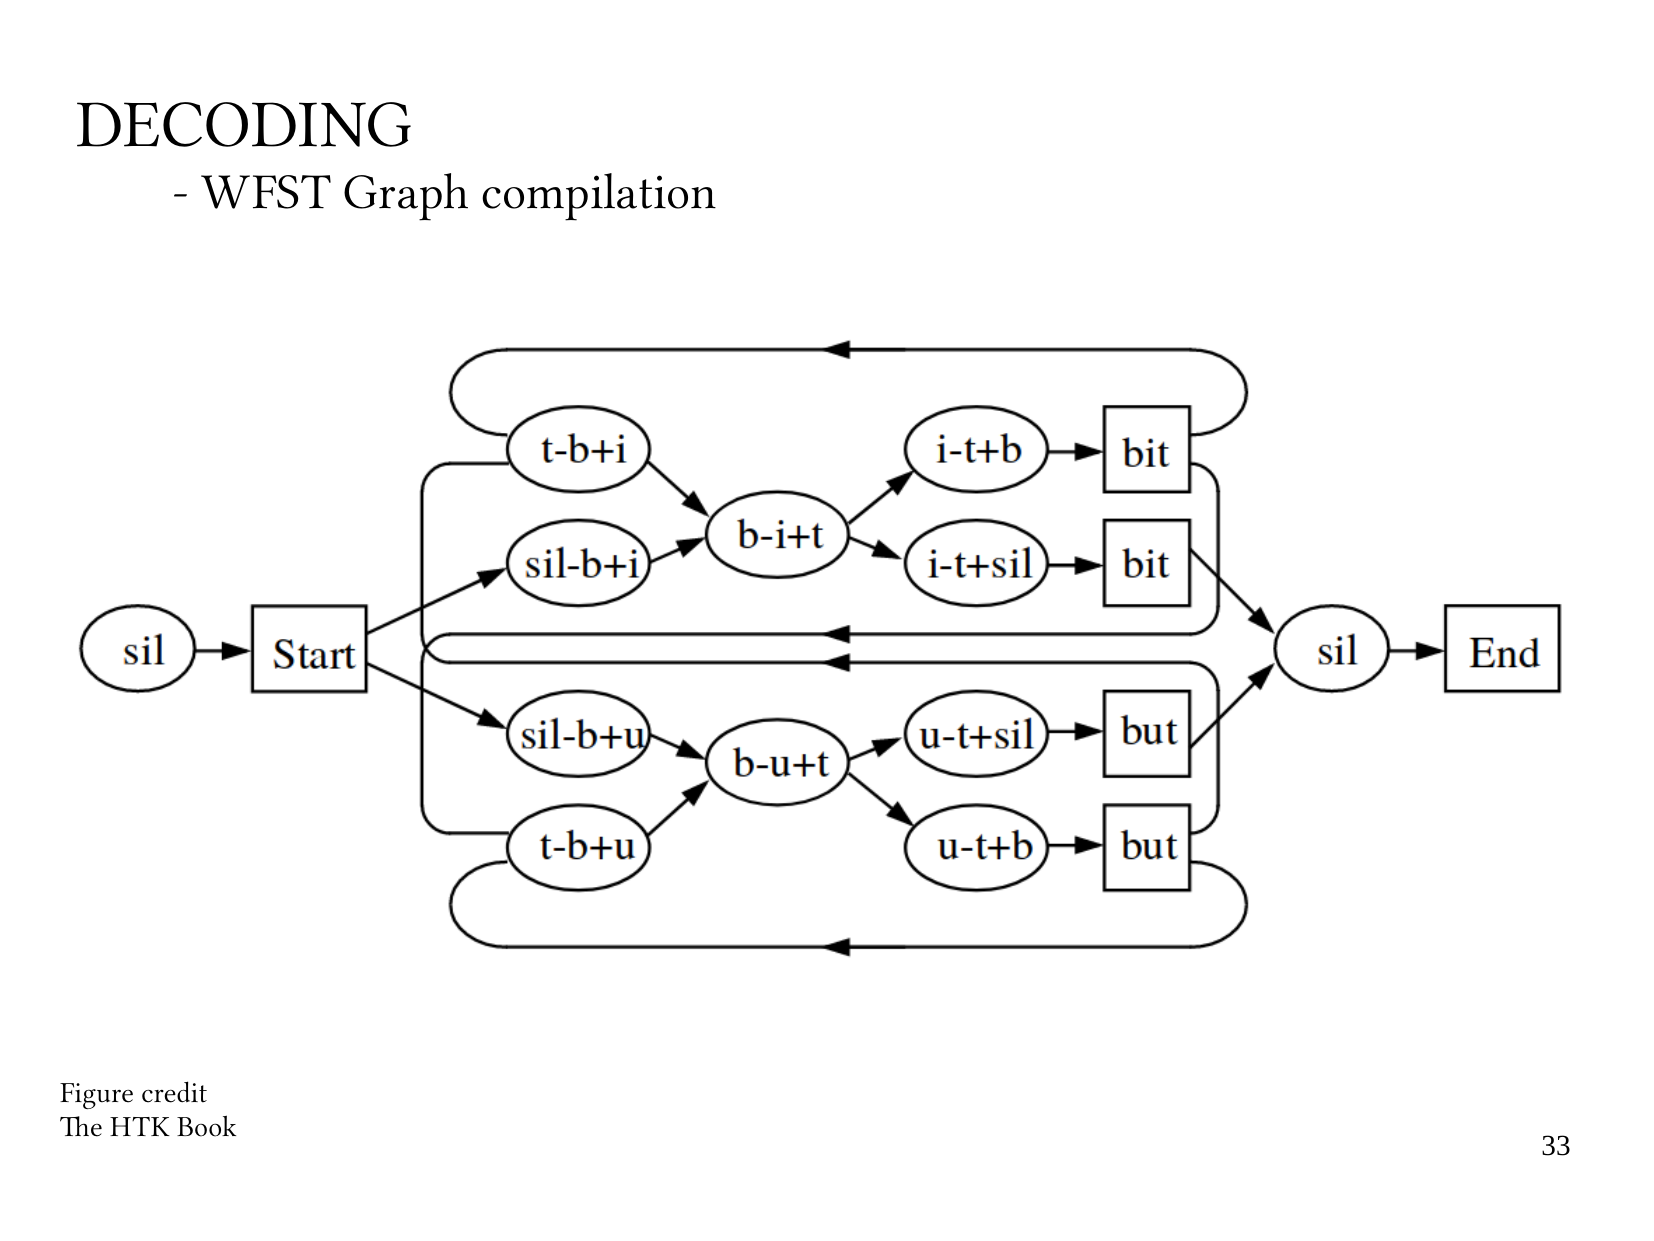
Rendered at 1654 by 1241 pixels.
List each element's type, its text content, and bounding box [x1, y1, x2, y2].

subtitle DECODING - WFST Graph compilation FEATURE EXTRACTION - Sliding window feature extraction GMM MONOPHONE TRAINING - Flat-start - Baum-Welch re-estimation GMM TRIPHONE TRAINING - Phonetic decision tree - Baum-Welch re-estimation Figure credit The HTK Book - Gradient descent via backprop [60, 72, 1549, 254]
subtitle DECODING - WFST Graph compilation FEATURE EXTRACTION - Sliding window feature extraction GMM MONOPHONE TRAINING - Flat-start - Baum-Welch re-estimation GMM TRIPHONE TRAINING - Phonetic decision tree - Baum-Welch re-estimation Figure credit The HTK Book - Gradient descent via backprop [60, 1036, 1549, 1216]
picture [0, 254, 1639, 1036]
